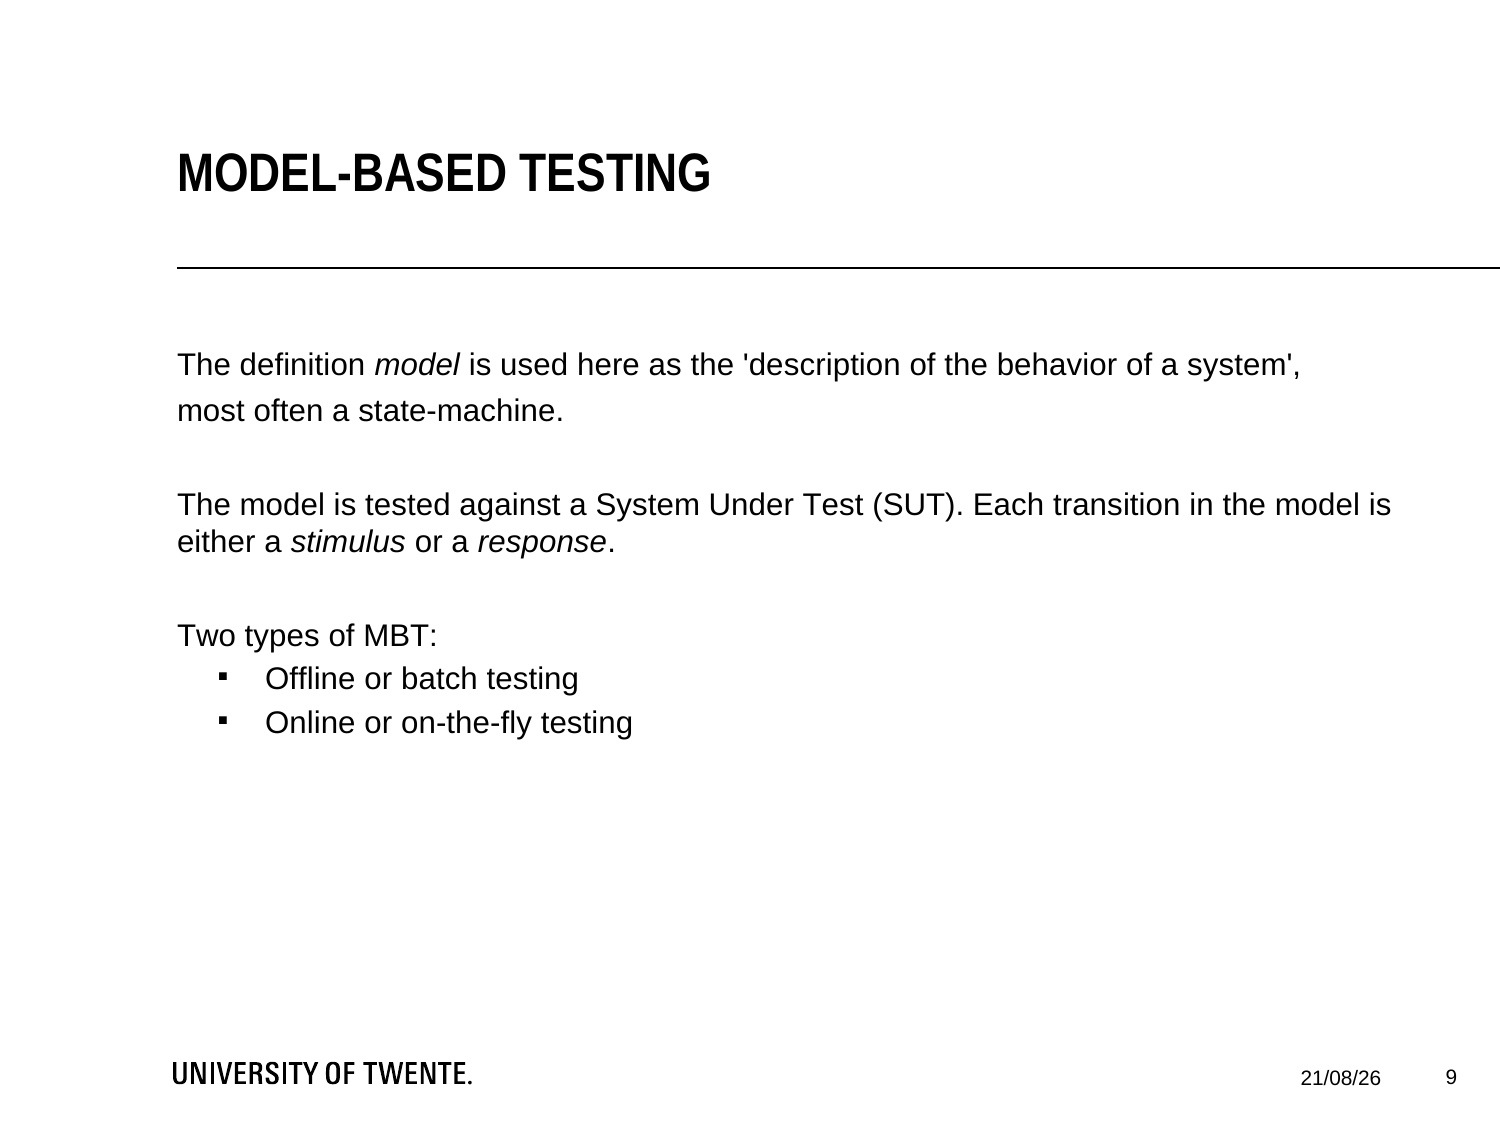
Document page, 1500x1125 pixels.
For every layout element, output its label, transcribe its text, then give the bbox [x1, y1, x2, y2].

title MODEL-BASED TESTING [177, 59, 1458, 248]
text_box <number> [1395, 1049, 1458, 1125]
list The definition model is used here as the 'description of the behavior of a system', most often a state-machine. The model is tested against a System Under Test (SUT). Each transition in the model is either a stimulus or a response. Two types of MBT: Offline or batch testing Online or on-the-fly testing [177, 336, 1457, 865]
text_box 21/05/12 [1242, 1050, 1395, 1125]
